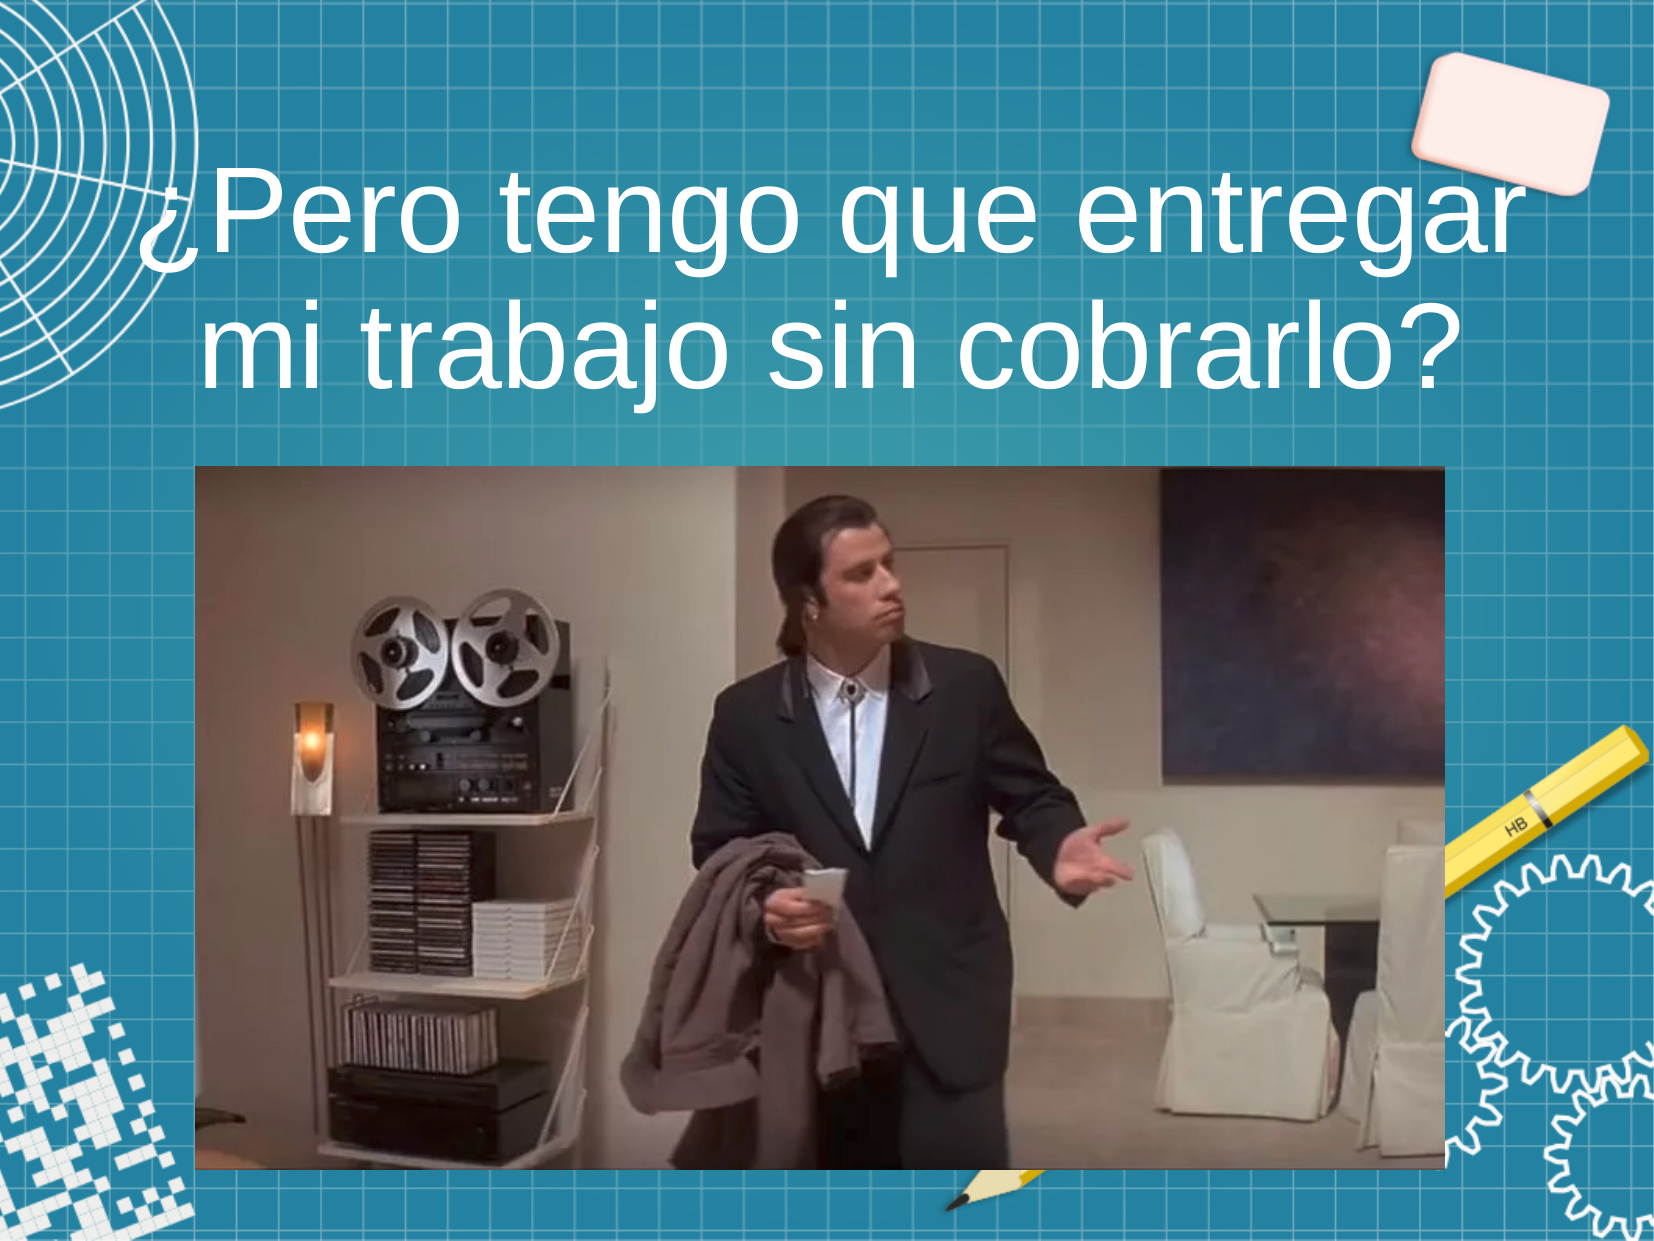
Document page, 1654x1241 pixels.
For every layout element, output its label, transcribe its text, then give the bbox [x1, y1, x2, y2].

picture [0, 0, 1654, 1241]
title ¿Pero tengo que entregar mi trabajo sin cobrarlo? [86, 136, 1576, 421]
